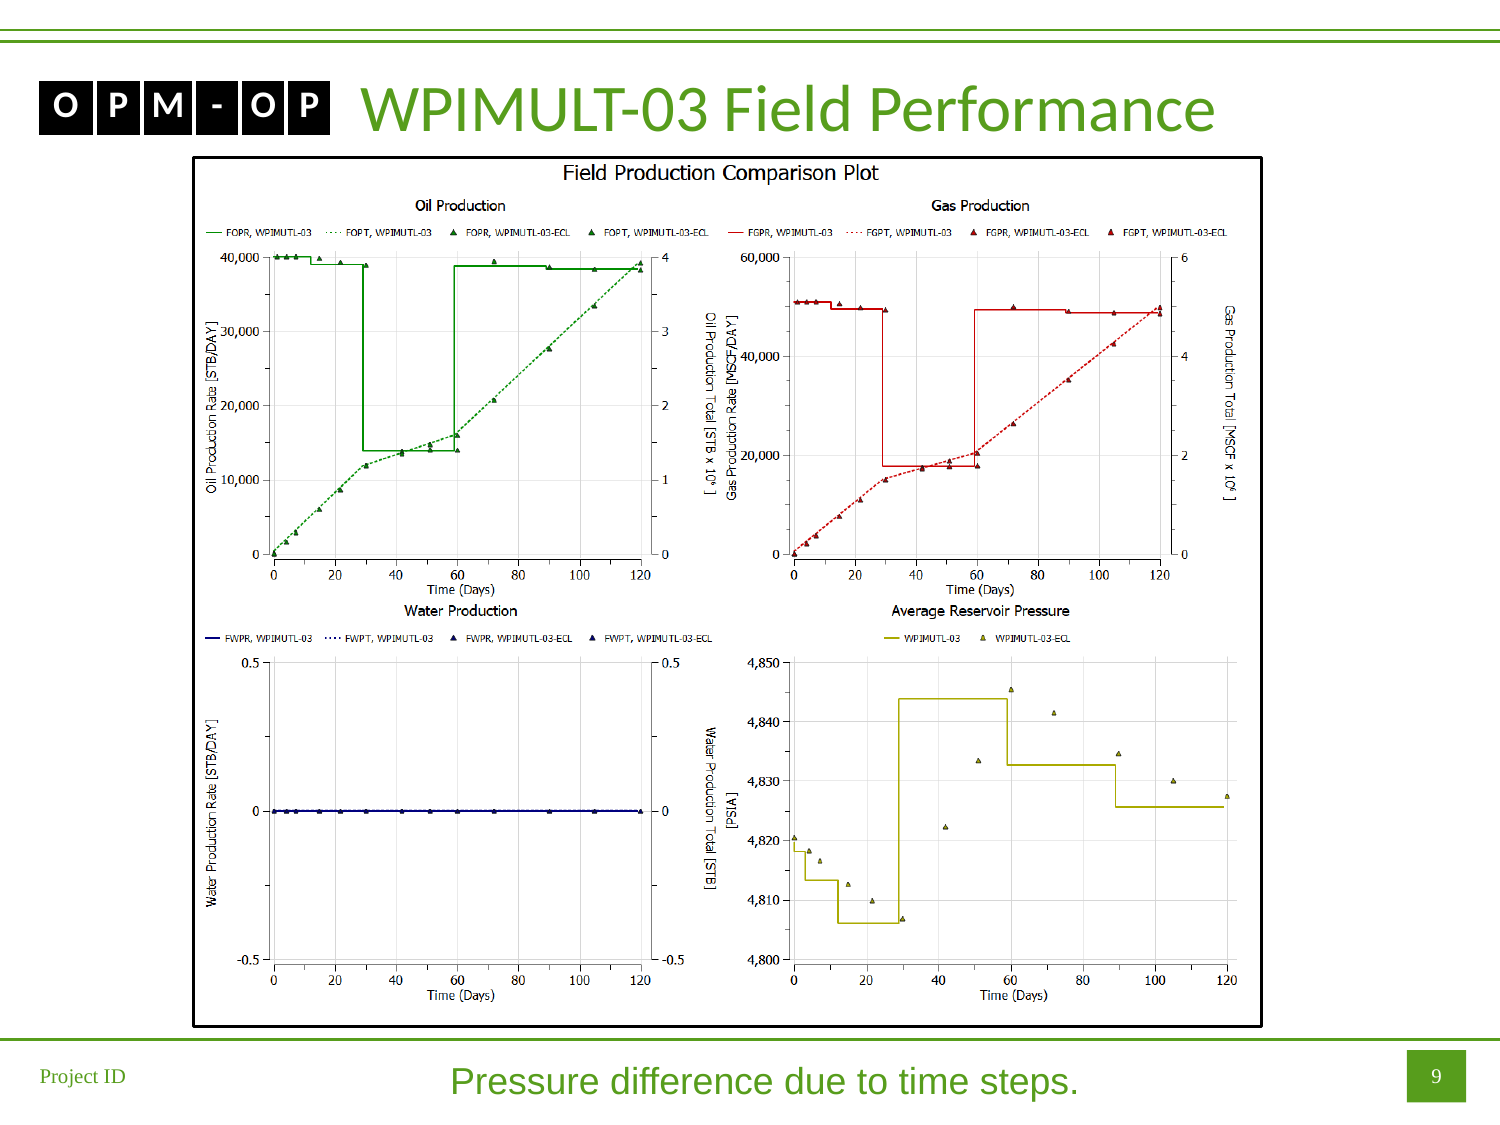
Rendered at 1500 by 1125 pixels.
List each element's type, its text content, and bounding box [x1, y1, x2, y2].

text_box Pressure difference due to time steps. [135, 1053, 1396, 1111]
title WPIMULT-03 Field Performance [360, 77, 1425, 153]
picture [195, 158, 1261, 1025]
